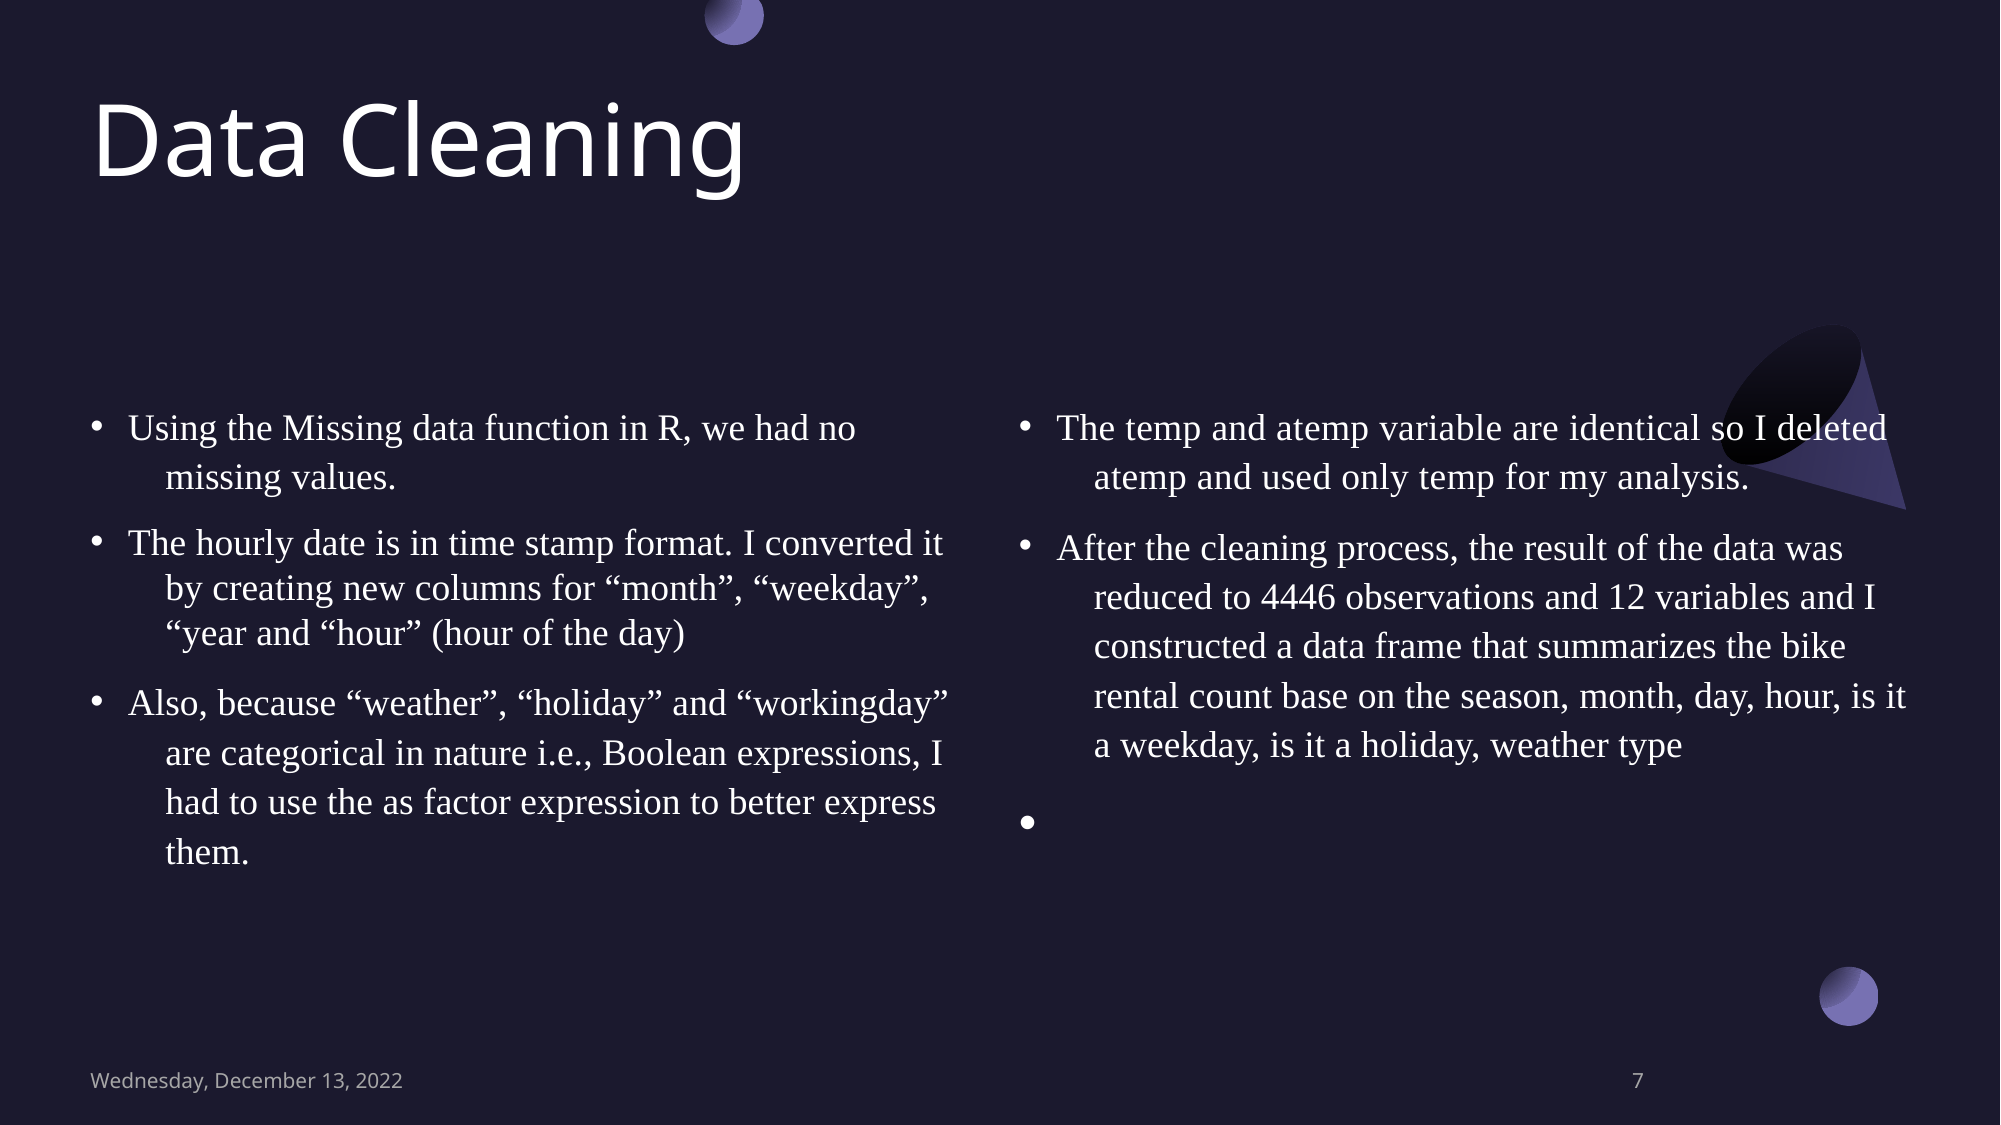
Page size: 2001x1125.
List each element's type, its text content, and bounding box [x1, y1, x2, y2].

list The temp and atemp variable are identical so I deleted atemp and used only temp for my analysis. After the cleaning process, the result of the data was reduced to 4446 observations and 12 variables and I constructed a data frame that summarizes the bike rental count base on the season, month, day, hour, is it a weekday, is it a holiday, weather type [1019, 398, 1911, 975]
title Data Cleaning [90, 90, 1911, 309]
text_box 7 [1632, 1067, 1910, 1093]
text_box [1733, 324, 1876, 398]
text_box [704, 0, 764, 46]
list Using the Missing data function in R, we had no missing values. The hourly date is in time stamp format. I converted it by creating new columns for “month”, “weekday”, “year and “hour” (hour of the day) Also, because “weather”, “holiday” and “workingday” are categorical in nature i.e., Boolean expressions, I had to use the as factor expression to better express them. [90, 398, 981, 975]
text_box Wednesday, December 13, 2022 [90, 1067, 522, 1093]
